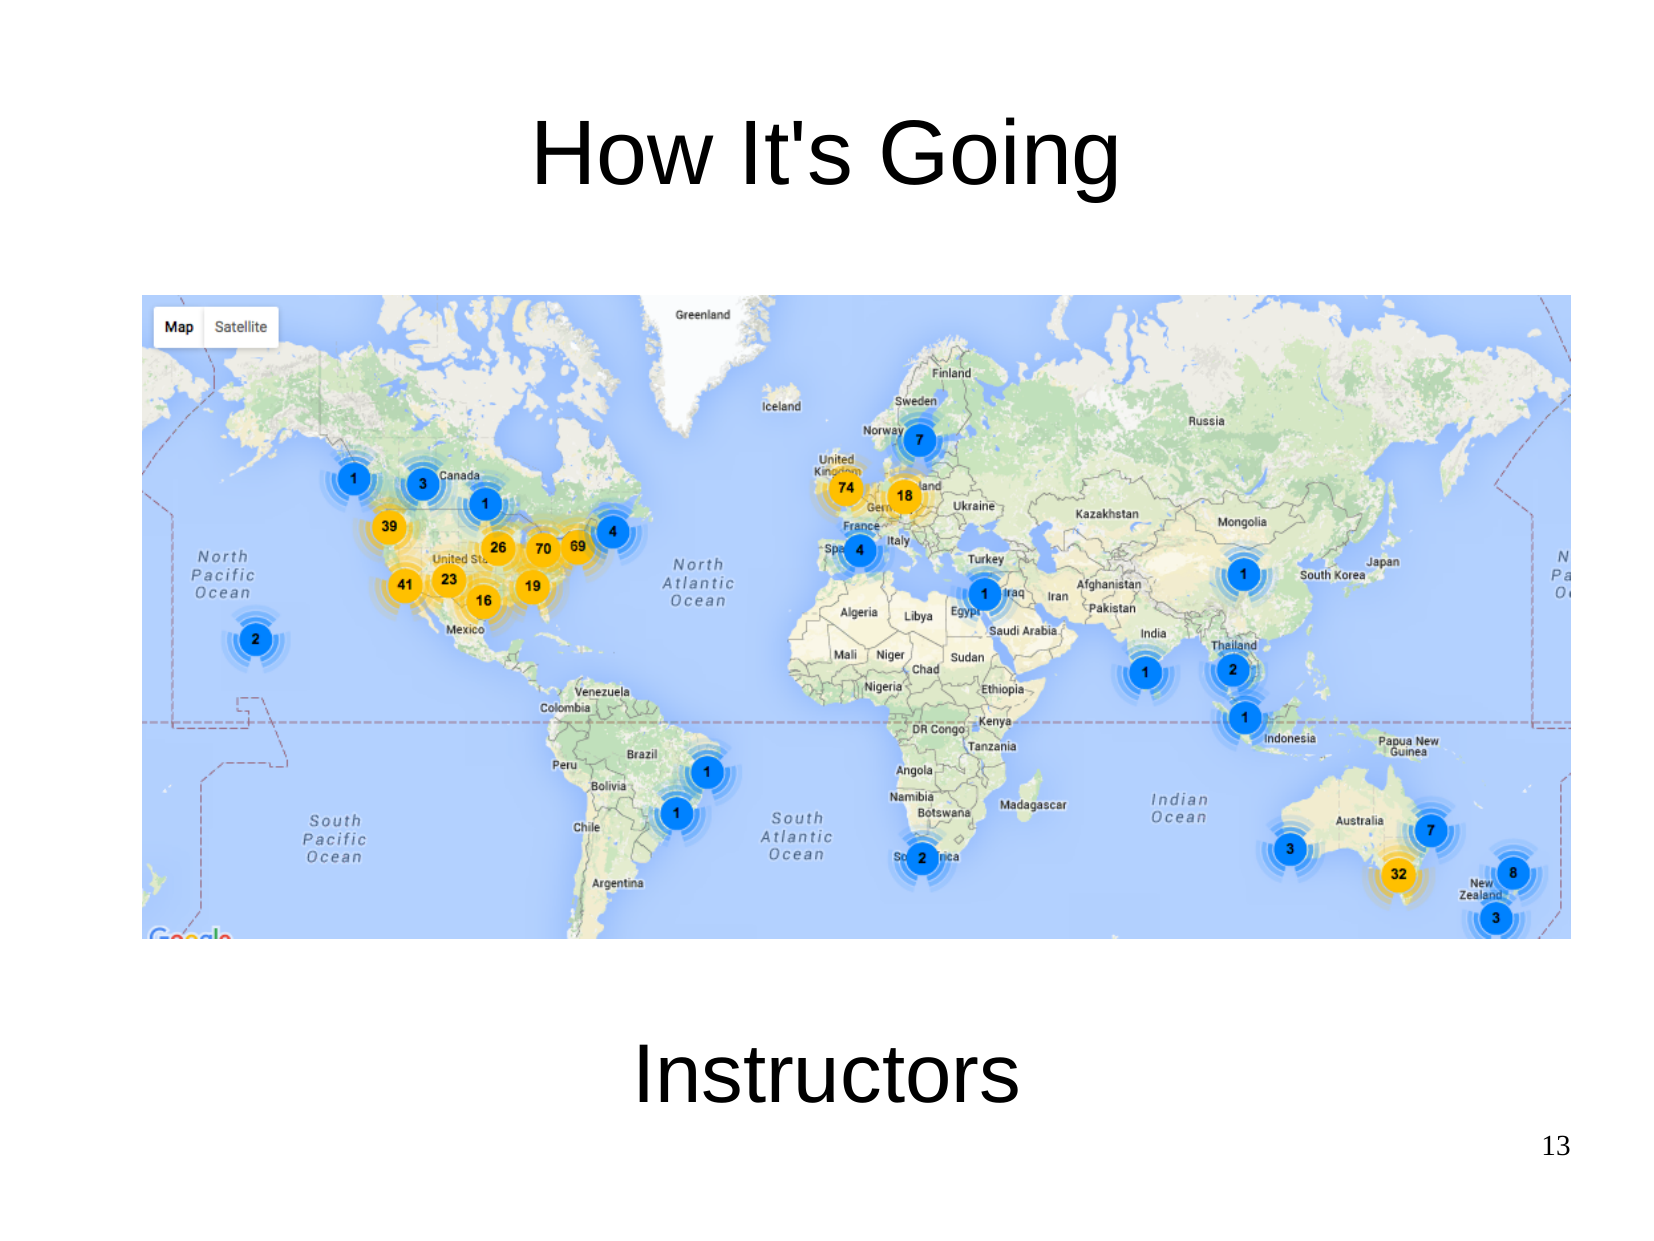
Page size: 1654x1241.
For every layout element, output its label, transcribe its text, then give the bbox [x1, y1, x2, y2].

title How It's Going [82, 49, 1571, 257]
title Instructors [82, 970, 1571, 1178]
picture [142, 295, 1571, 940]
